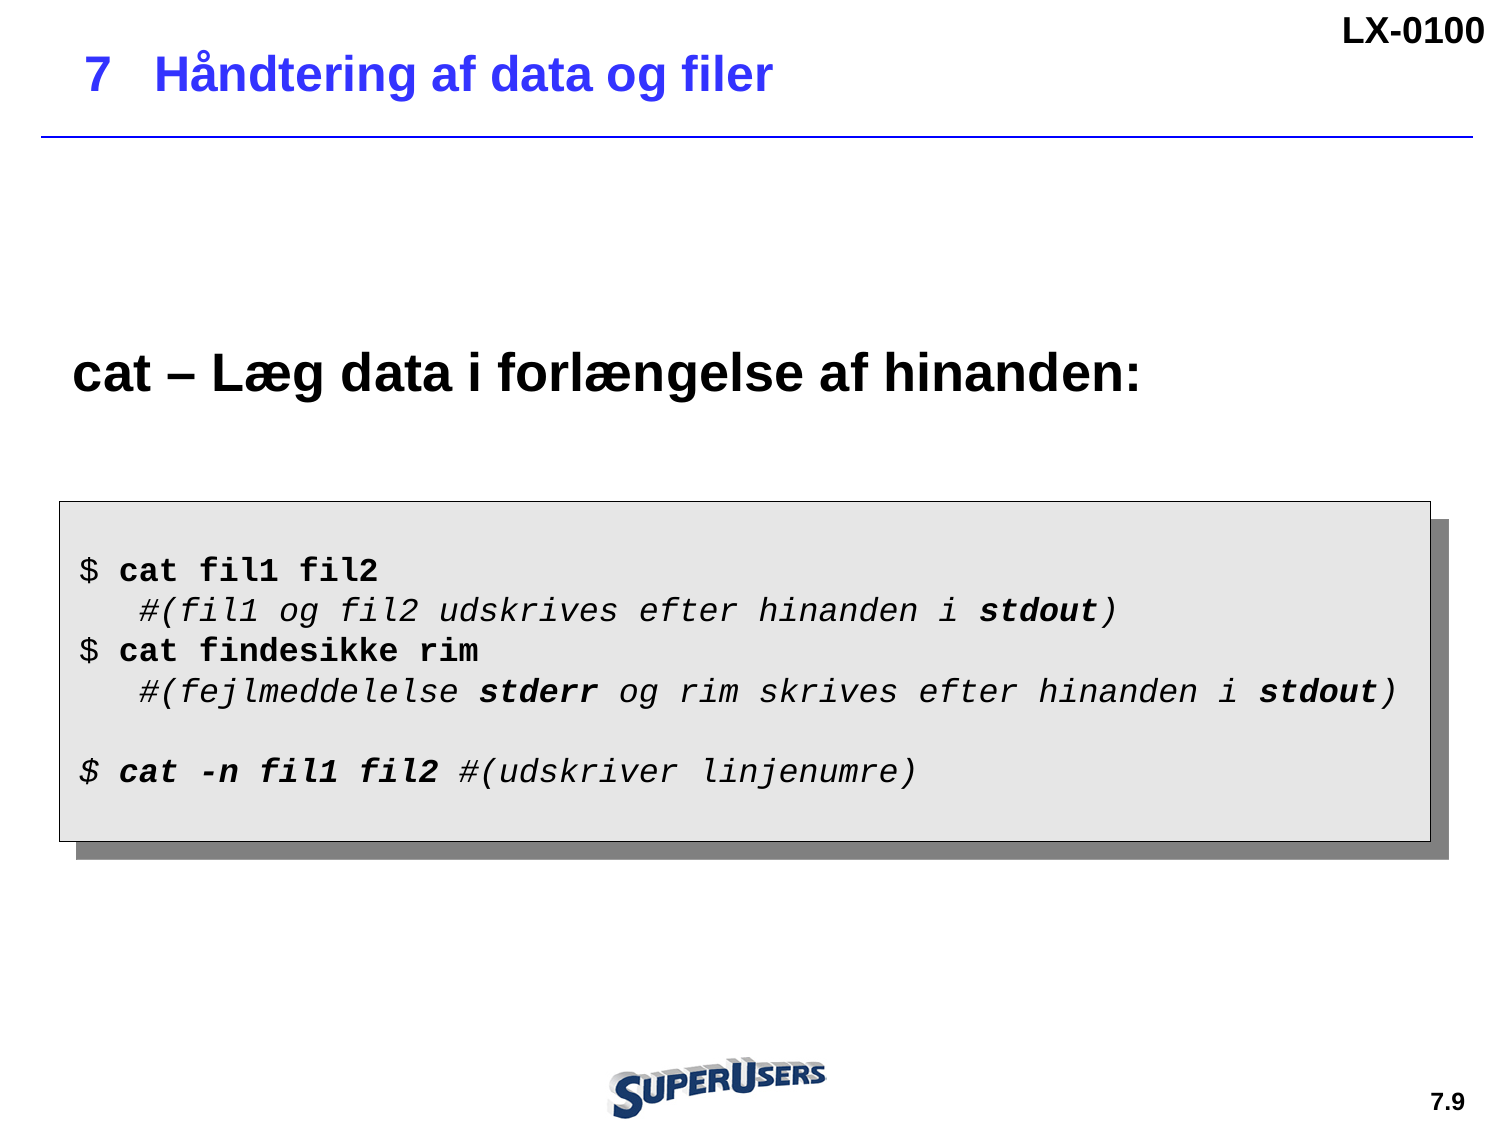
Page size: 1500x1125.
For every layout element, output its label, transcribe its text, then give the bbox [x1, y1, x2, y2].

list cat – Læg data i forlængelse af hinanden: [59, 337, 1388, 414]
text_box $ cat fil1 fil2 #(fil1 og fil2 udskrives efter hinanden i stdout) $ cat findesikke rim #(fejlmeddelelse stderr og rim skrives efter hinanden i stdout) $ cat -n fil1 fil2 #(udskriver linjenumre) [59, 501, 1431, 842]
title 7 Håndtering af data og filer [76, 39, 1424, 126]
picture [605, 1057, 827, 1122]
